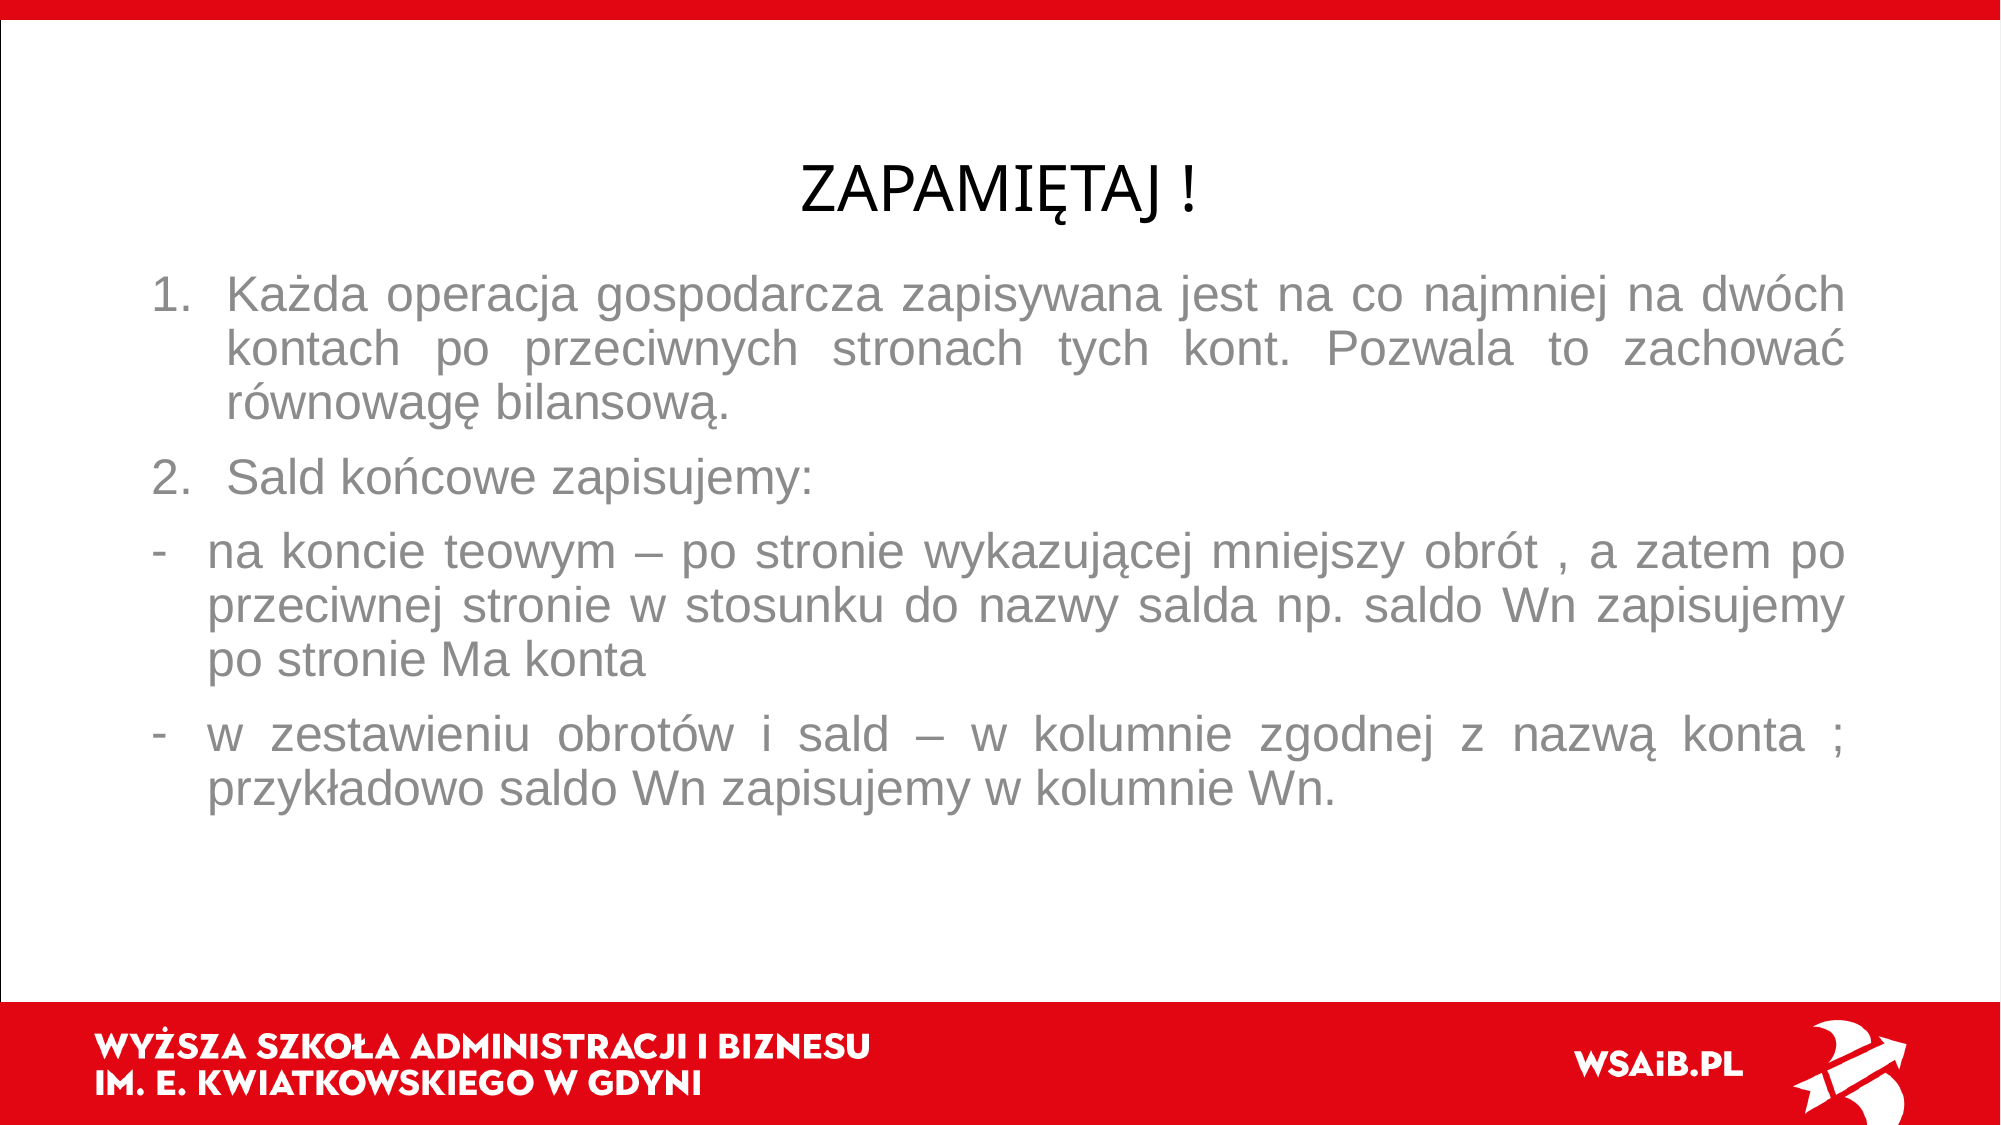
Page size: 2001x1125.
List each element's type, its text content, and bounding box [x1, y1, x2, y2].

list Każda operacja gospodarcza zapisywana jest na co najmniej na dwóch kontach po przeciwnych stronach tych kont. Pozwala to zachować równowagę bilansową. Sald końcowe zapisujemy: na koncie teowym – po stronie wykazującej mniejszy obrót , a zatem po przeciwnej stronie w stosunku do nazwy salda np. saldo Wn zapisujemy po stronie Ma konta w zestawieniu obrotów i sald – w kolumnie zgodnej z nazwą konta ; przykładowo saldo Wn zapisujemy w kolumnie Wn. [136, 260, 1862, 859]
picture [0, 0, 2001, 1125]
title ZAPAMIĘTAJ ! [136, 140, 1862, 235]
